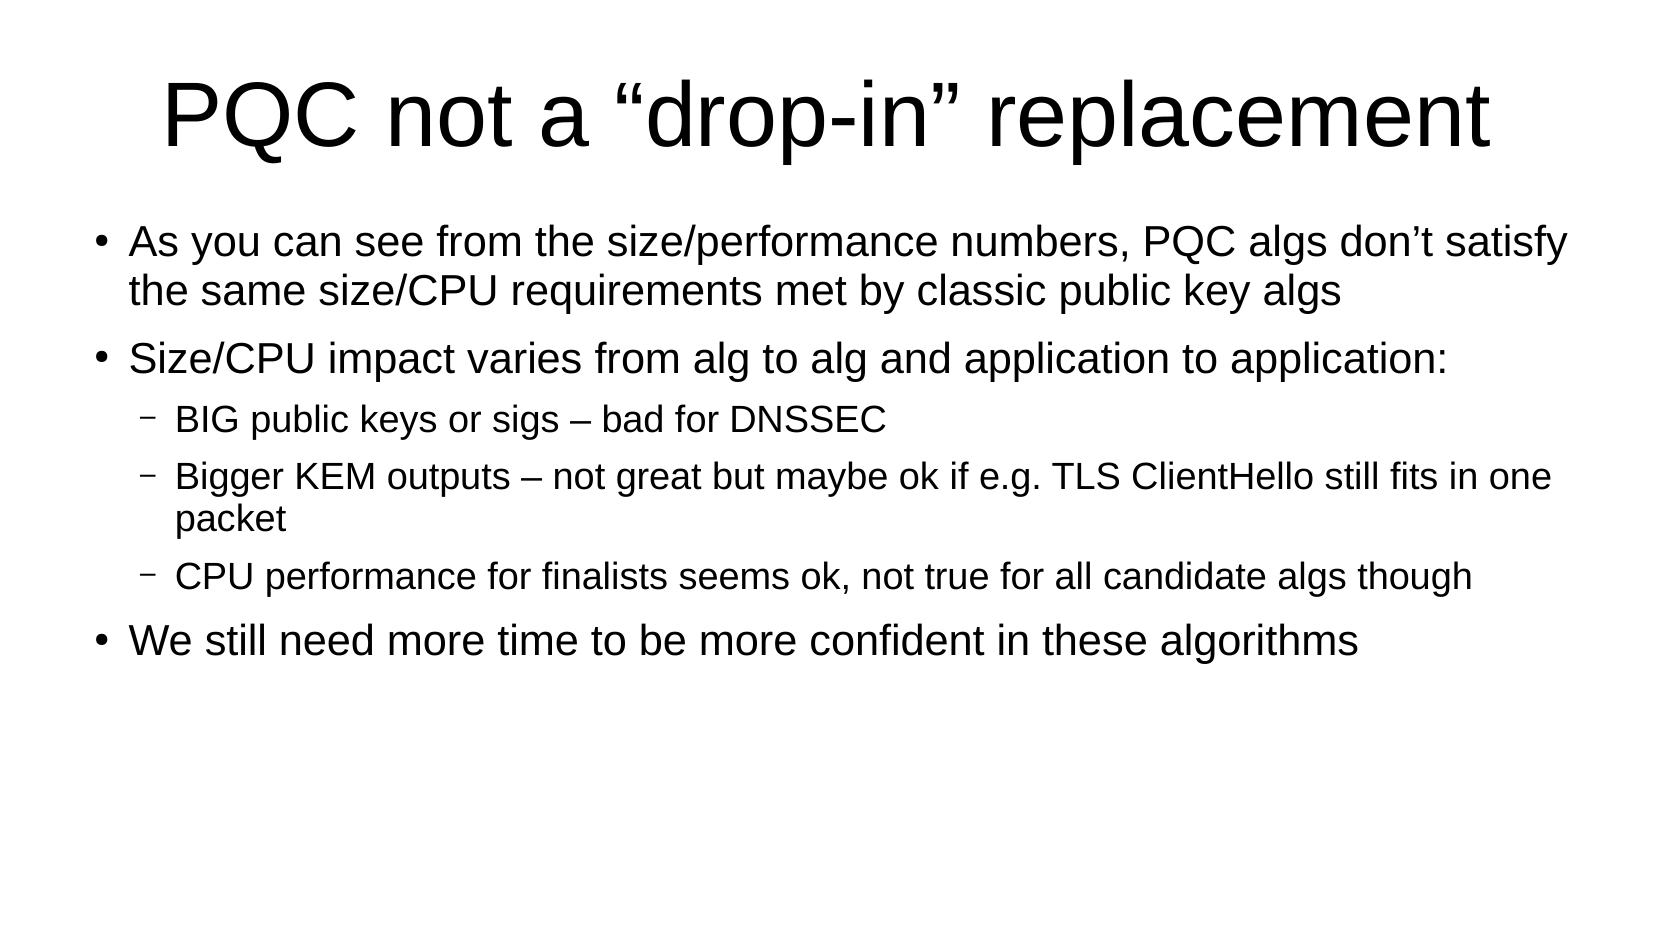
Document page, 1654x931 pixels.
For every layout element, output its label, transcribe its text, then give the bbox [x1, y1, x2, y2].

title PQC not a “drop-in” replacement [82, 37, 1571, 193]
list As you can see from the size/performance numbers, PQC algs don’t satisfy the same size/CPU requirements met by classic public key algs Size/CPU impact varies from alg to alg and application to application: BIG public keys or sigs – bad for DNSSEC Bigger KEM outputs – not great but maybe ok if e.g. TLS ClientHello still fits in one packet CPU performance for finalists seems ok, not true for all candidate algs though We still need more time to be more confident in these algorithms [82, 217, 1571, 758]
